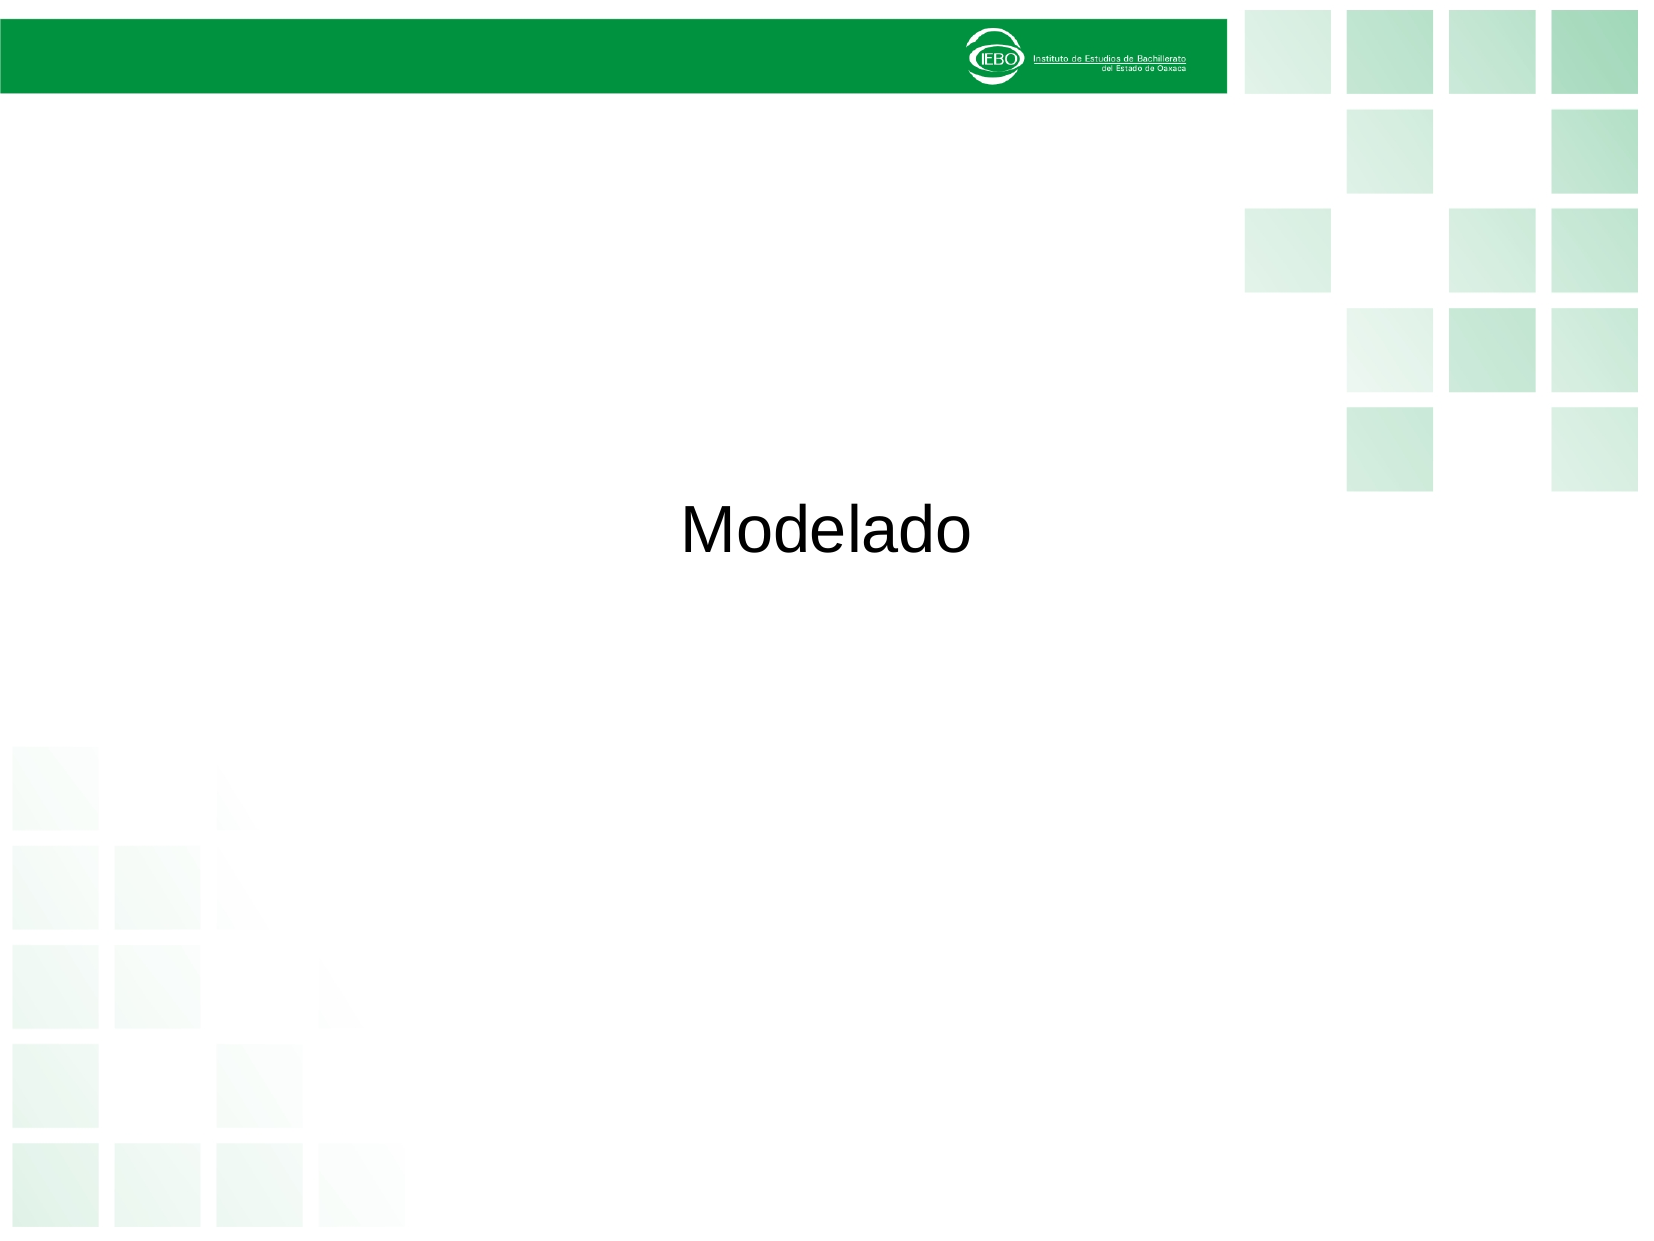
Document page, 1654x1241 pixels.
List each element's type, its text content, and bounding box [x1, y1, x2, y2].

picture [0, 0, 1654, 1241]
subtitle Modelado [82, 49, 1571, 1010]
